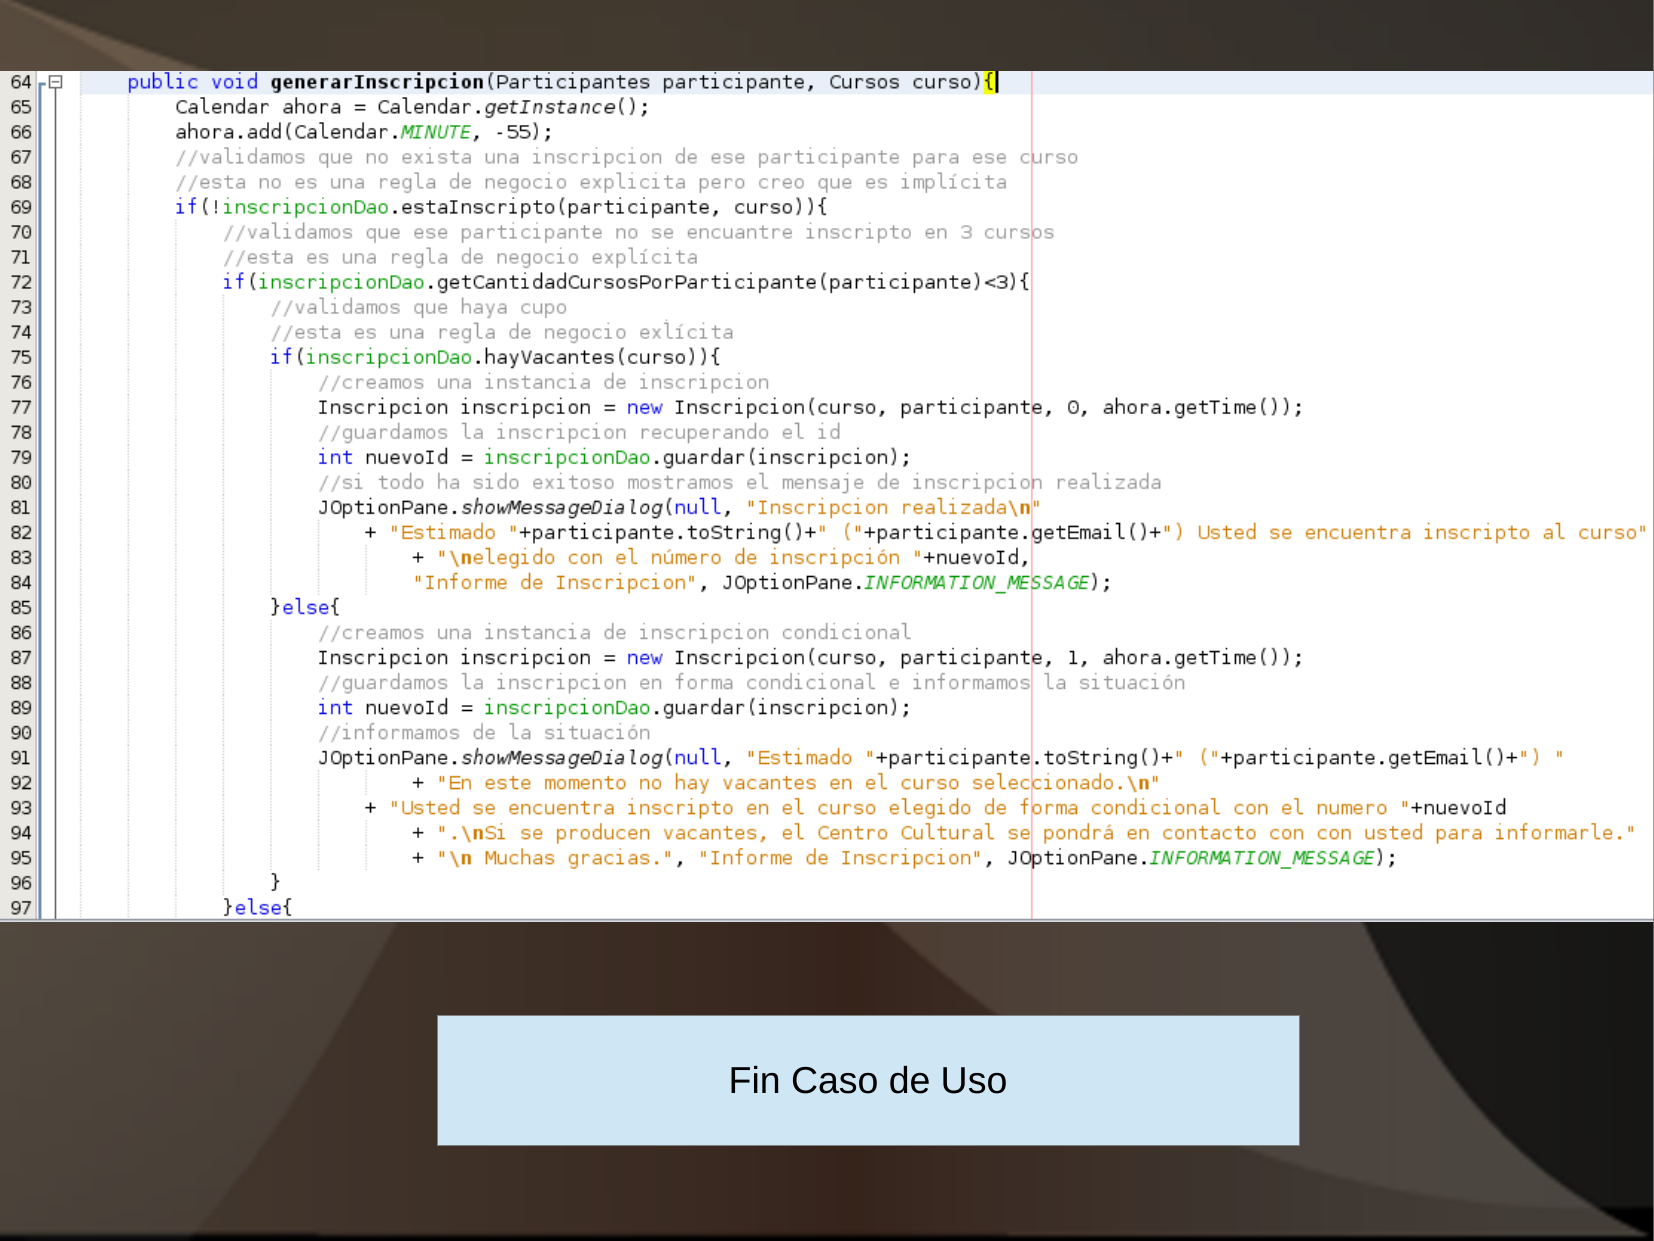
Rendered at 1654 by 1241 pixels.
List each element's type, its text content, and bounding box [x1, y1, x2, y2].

picture [0, 0, 1654, 1241]
text_box Fin Caso de Uso [437, 1015, 1300, 1146]
